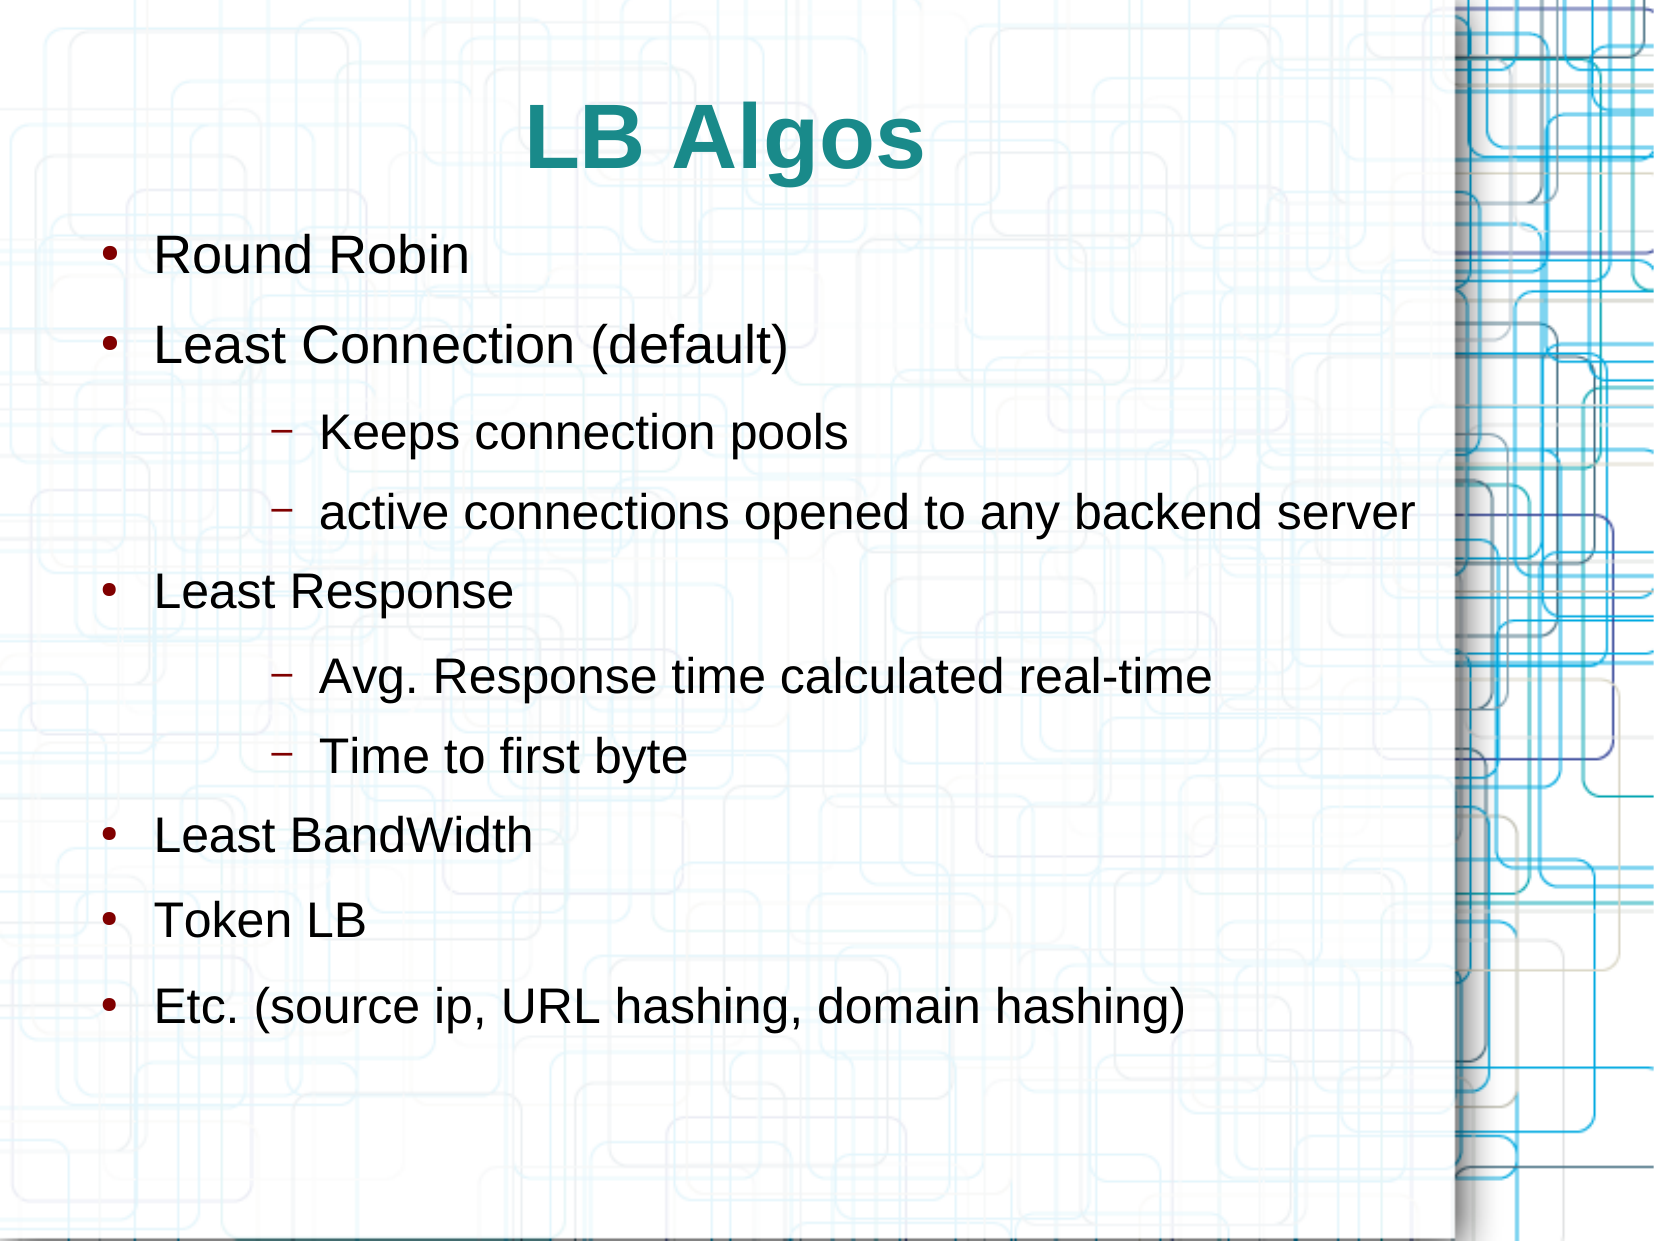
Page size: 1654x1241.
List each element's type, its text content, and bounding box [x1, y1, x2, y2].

picture [0, 0, 1654, 1241]
title LB Algos [59, 49, 1418, 225]
list Round Robin Least Connection (default) Keeps connection pools active connections opened to any backend server Least Response Avg. Response time calculated real-time Time to first byte Least BandWidth Token LB Etc. (source ip, URL hashing, domain hashing) [82, 224, 1418, 1123]
